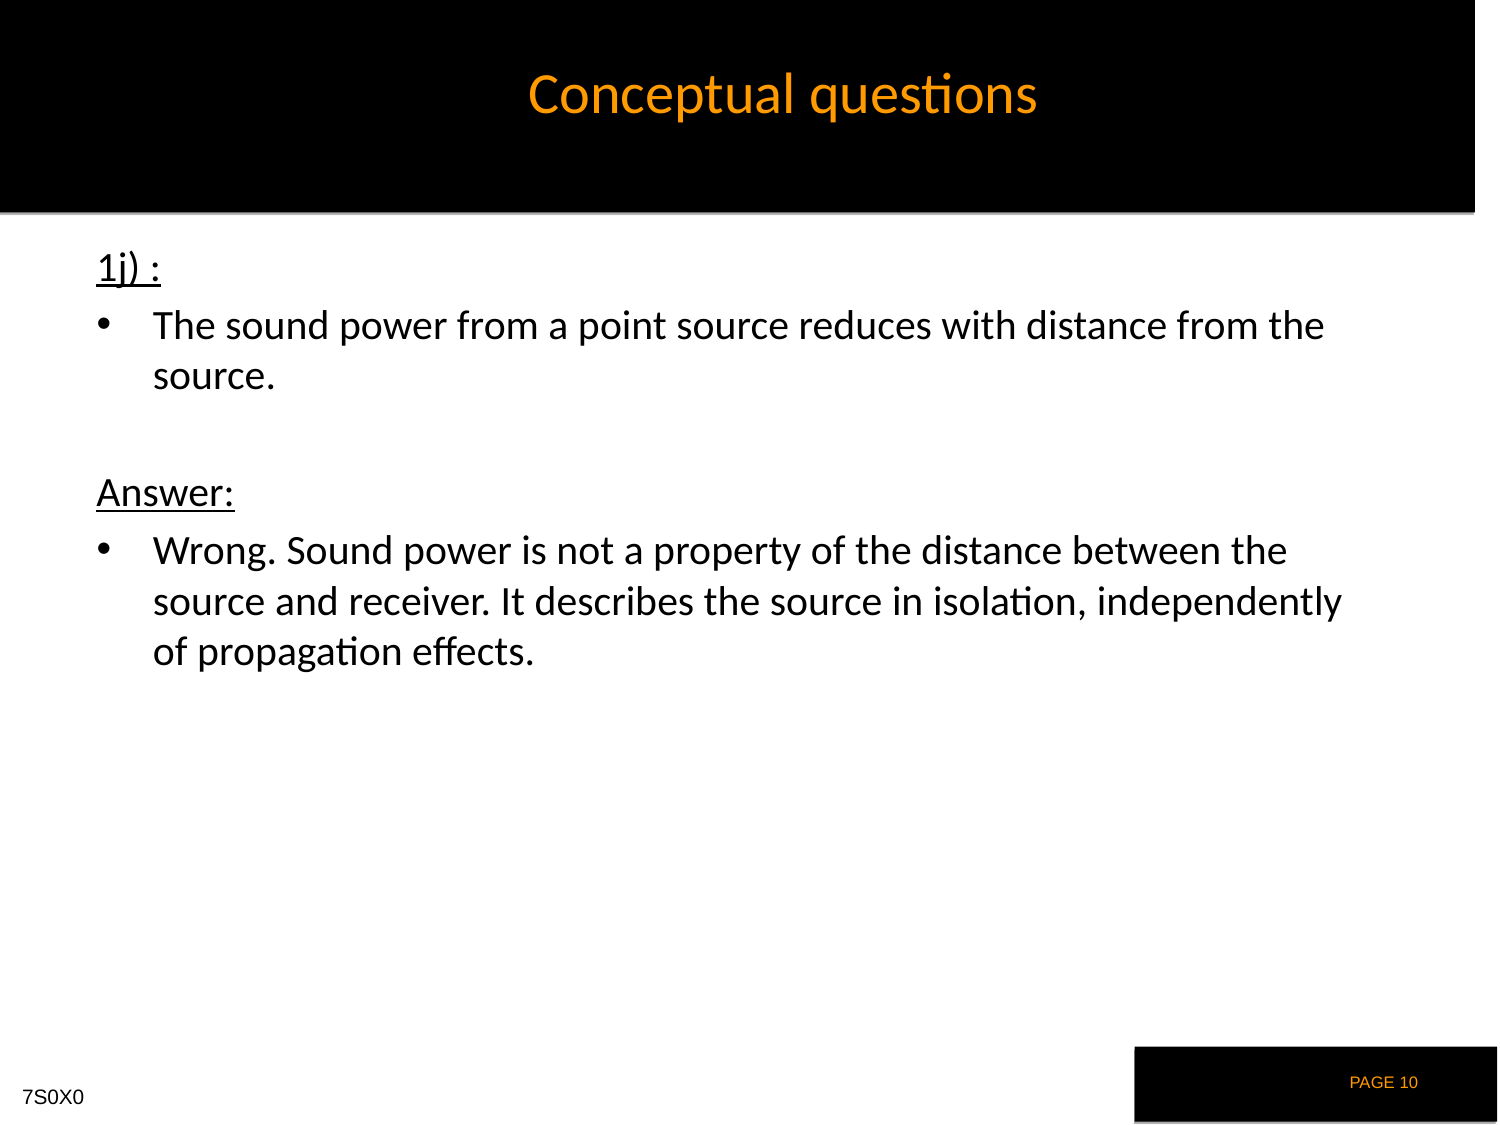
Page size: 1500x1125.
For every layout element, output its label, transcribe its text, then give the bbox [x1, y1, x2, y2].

text_box PAGE 10 [1349, 1066, 1450, 1098]
text_box [0, 0, 1475, 213]
text_box 7S0X0 [22, 1080, 613, 1112]
text_box Conceptual questions [125, 48, 1442, 200]
list 1j) : The sound power from a point source reduces with distance from the source. Answer: Wrong. Sound power is not a property of the distance between the source and receiver. It describes the source in isolation, independently of propagation effects. [81, 232, 1394, 882]
text_box [1134, 1046, 1498, 1122]
